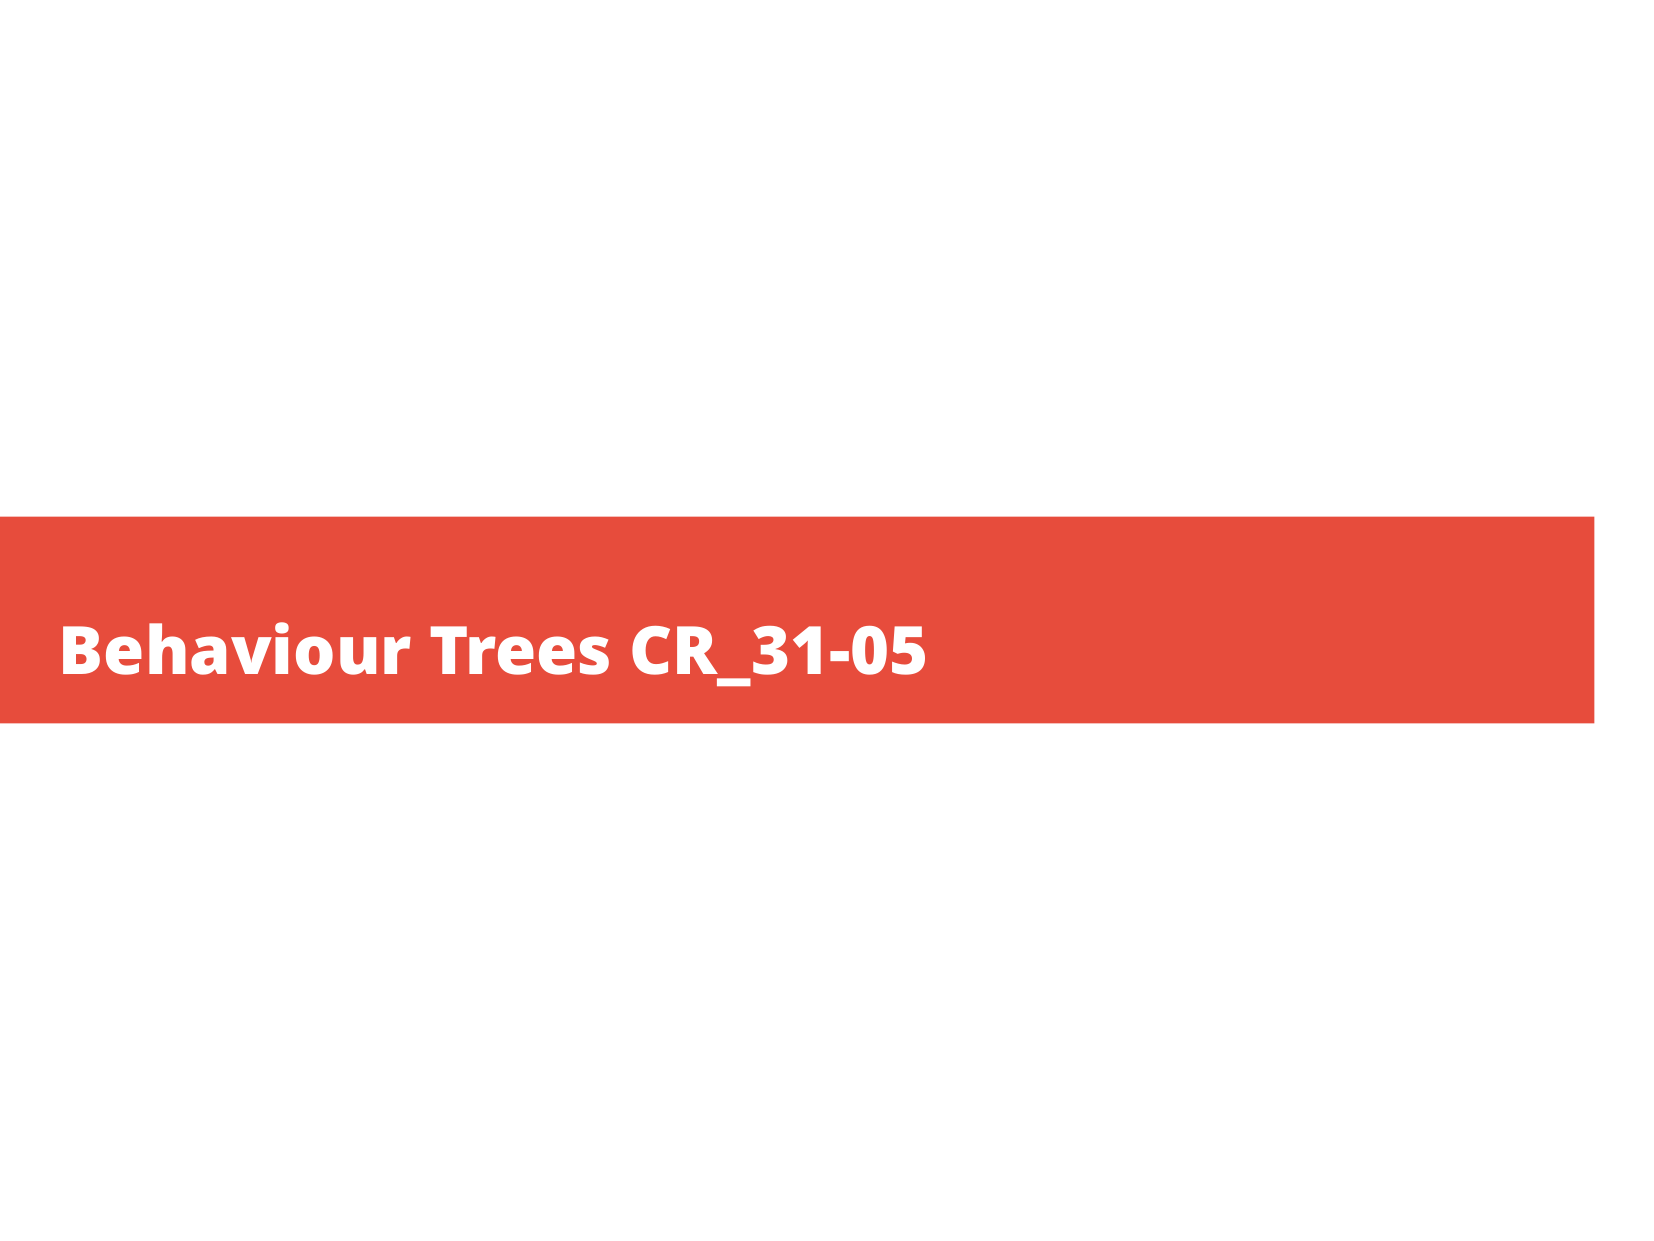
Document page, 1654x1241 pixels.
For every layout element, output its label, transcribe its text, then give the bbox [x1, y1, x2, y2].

title Behaviour Trees CR_31-05 [59, 546, 1595, 694]
